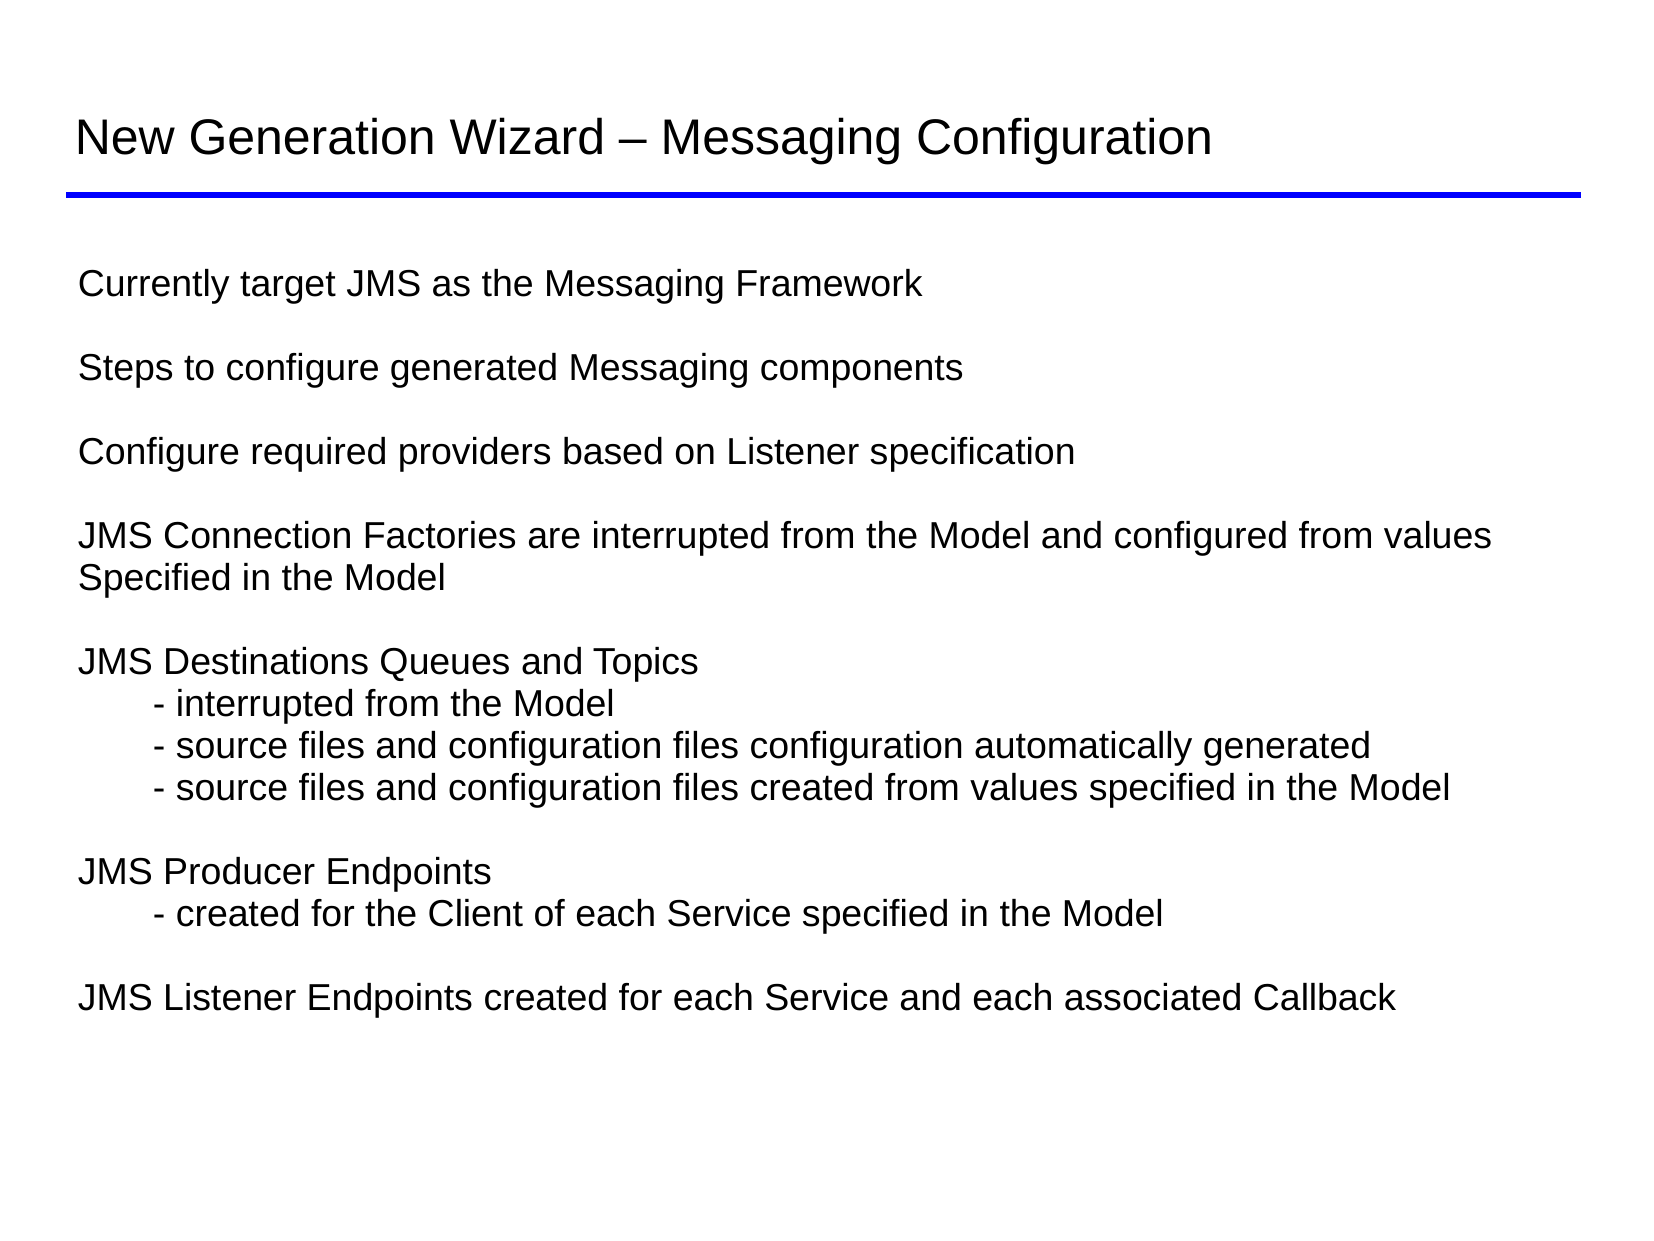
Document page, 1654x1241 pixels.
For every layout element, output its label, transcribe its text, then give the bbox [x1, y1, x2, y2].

text_box Currently target JMS as the Messaging Framework Steps to configure generated Messaging components Configure required providers based on Listener specification JMS Connection Factories are interrupted from the Model and configured from values Specified in the Model JMS Destinations Queues and Topics - interrupted from the Model - source files and configuration files configuration automatically generated - source files and configuration files created from values specified in the Model JMS Producer Endpoints - created for the Client of each Service specified in the Model JMS Listener Endpoints created for each Service and each associated Callback [63, 255, 1519, 1153]
text_box New Generation Wizard – Messaging Configuration [60, 101, 1229, 173]
